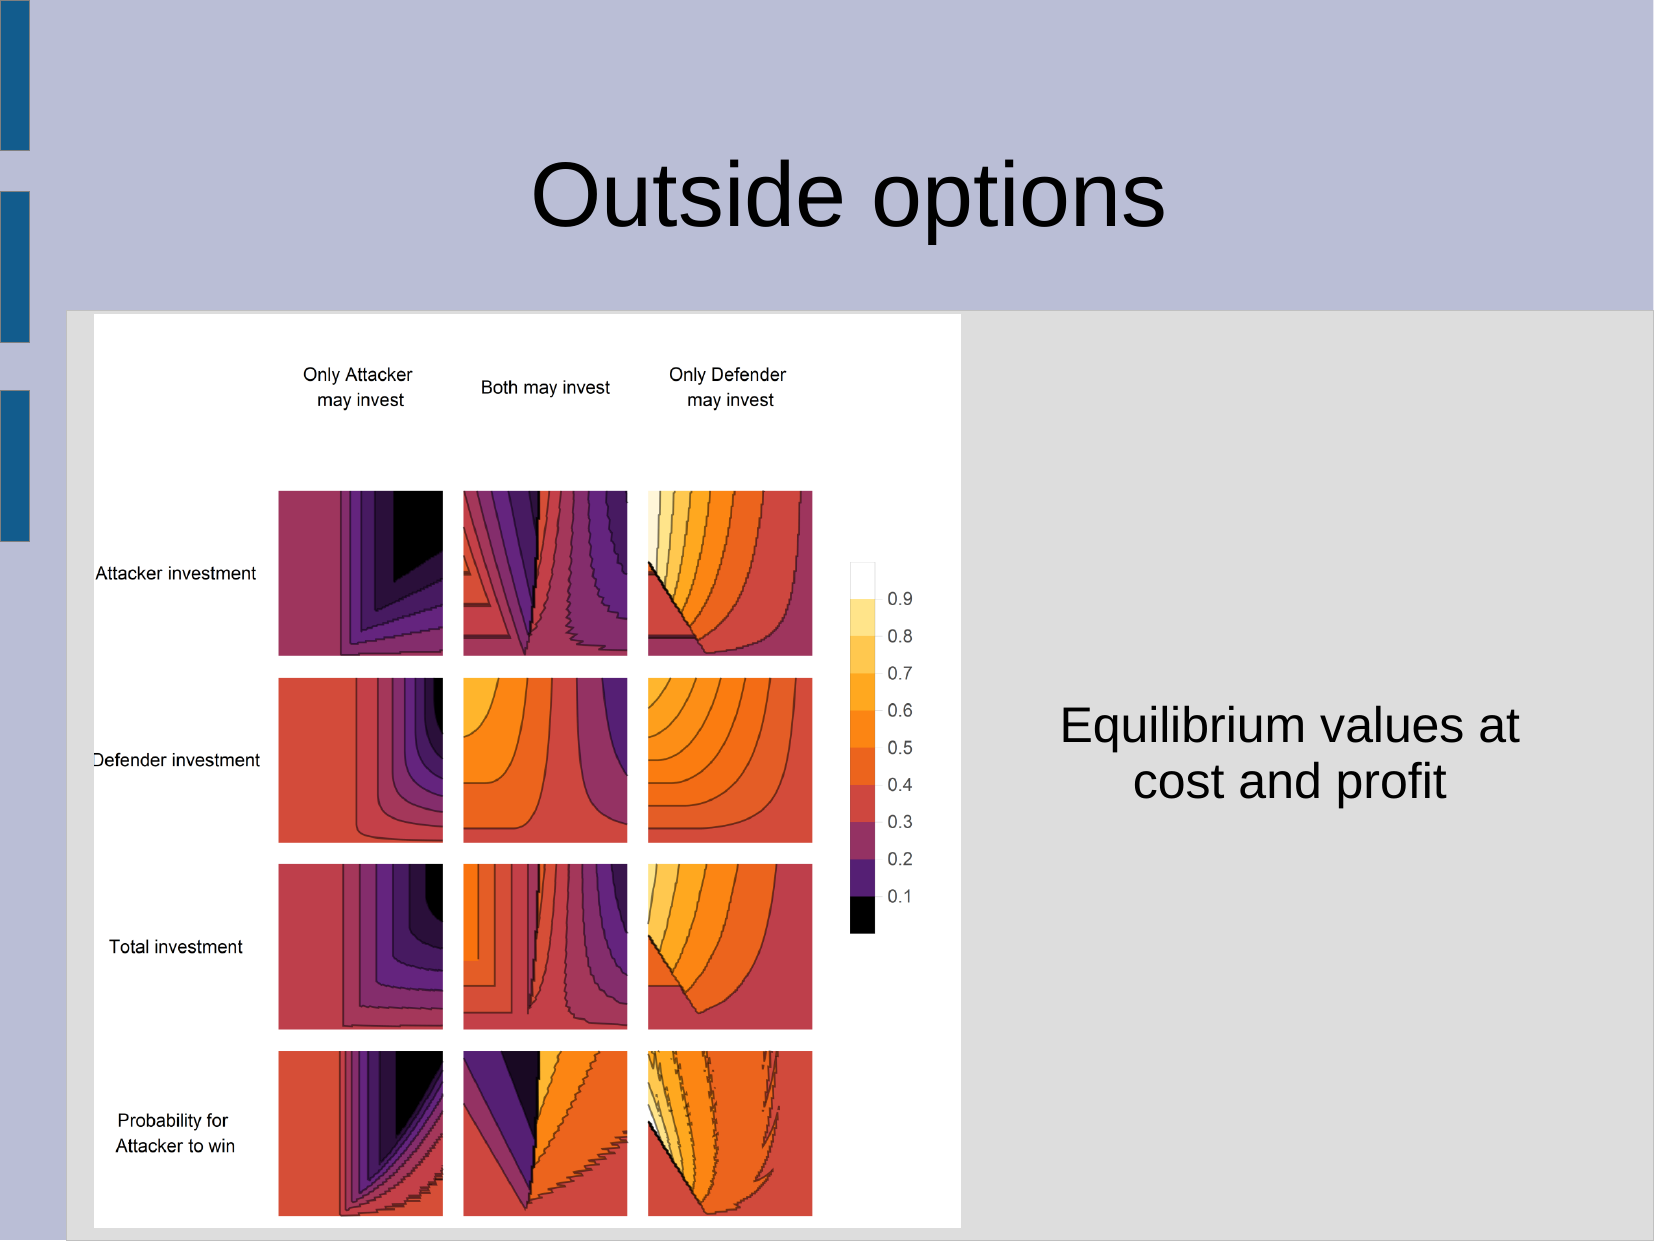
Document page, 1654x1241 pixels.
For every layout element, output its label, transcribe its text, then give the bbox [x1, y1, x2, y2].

title Outside options [121, 91, 1534, 299]
picture [94, 314, 961, 1228]
text_box Equilibrium values at cost and profit [1020, 690, 1561, 873]
